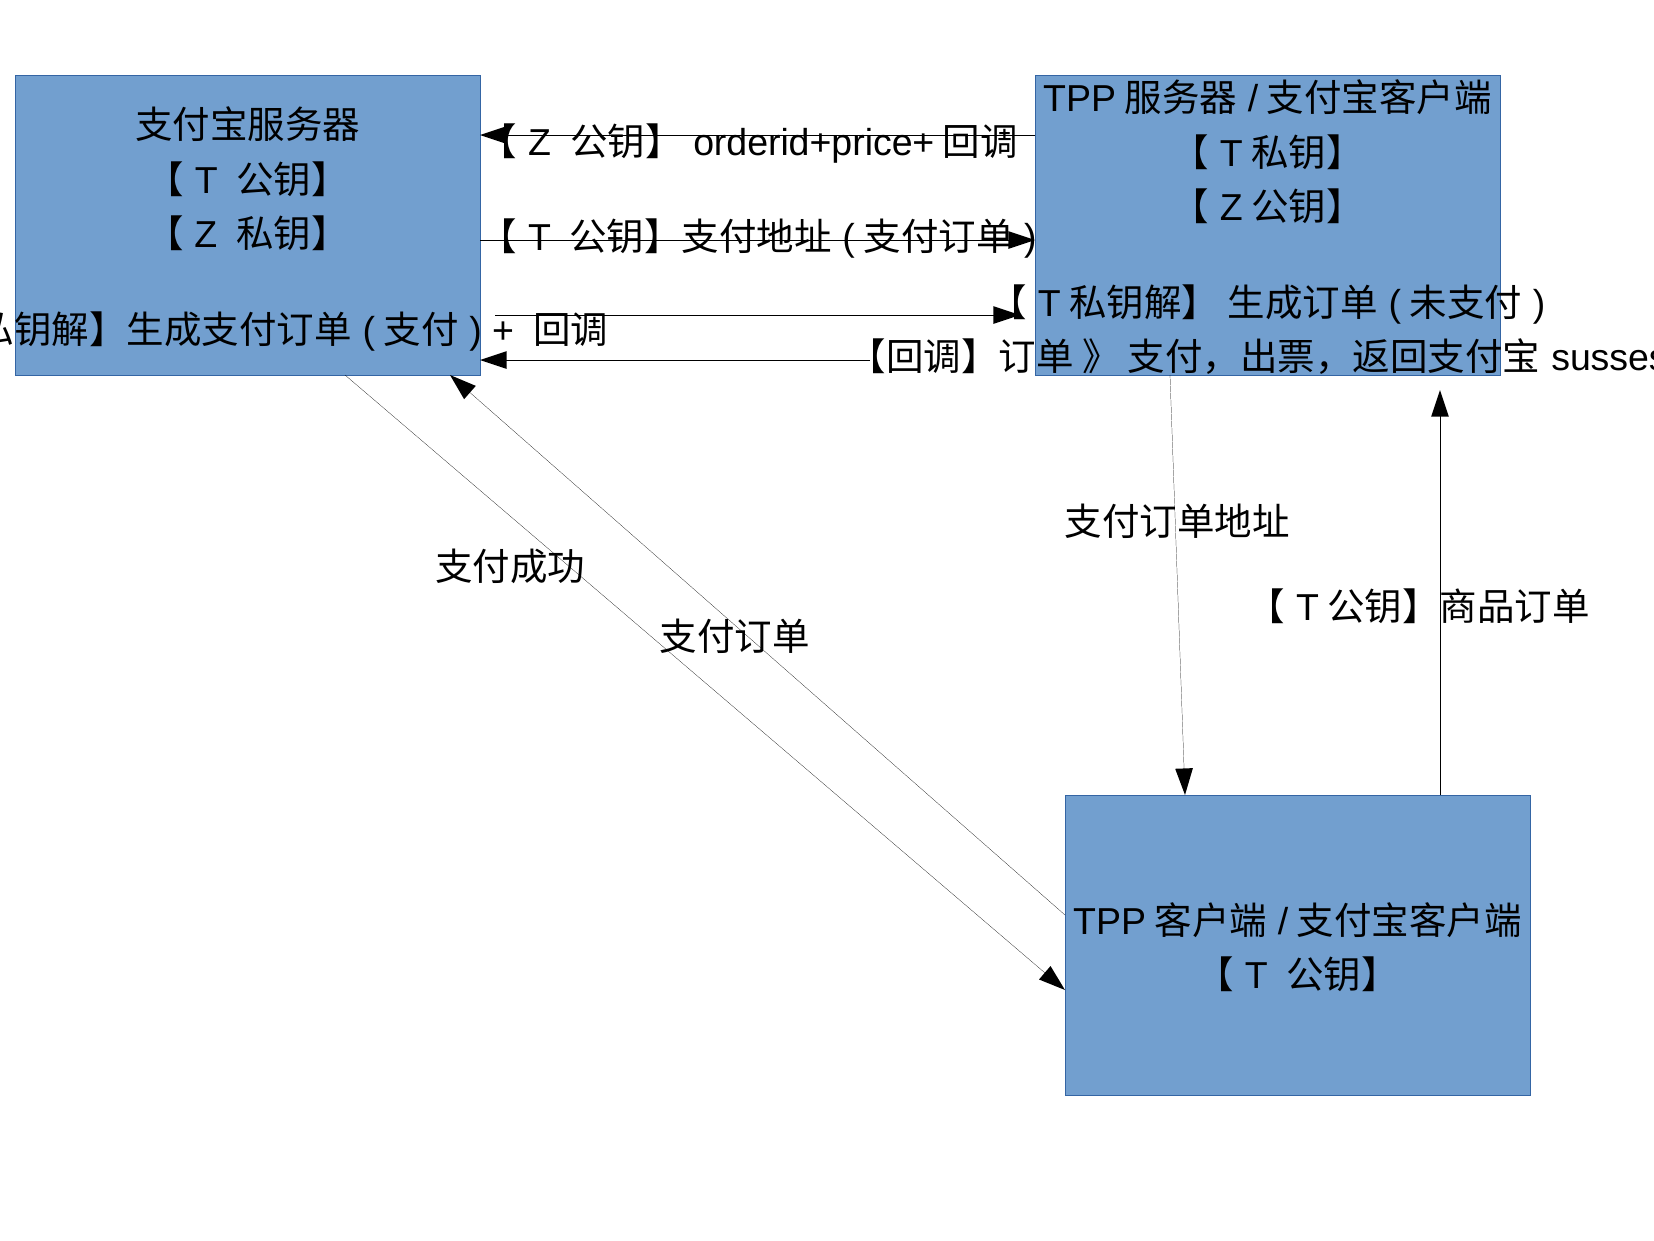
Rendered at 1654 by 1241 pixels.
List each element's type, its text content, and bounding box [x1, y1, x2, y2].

text_box 【T 公钥】支付地址(支付订单) [465, 199, 1053, 271]
text_box 支付订单 [645, 600, 825, 671]
text_box TPP客户端/支付宝客户端 【T 公钥】 [1065, 795, 1531, 1096]
text_box 支付成功 [420, 529, 601, 601]
text_box 【Z 公钥】orderid+price+回调 [465, 105, 1034, 176]
text_box 支付订单地址 [1050, 484, 1305, 556]
text_box TPP服务器/支付宝客户端 【T私钥】 【Z公钥】 【T私钥解】 生成订单(未支付) 【回调】订单 》 支付，出票，返回支付宝sussess [1035, 75, 1501, 376]
text_box 支付订单 [645, 633, 690, 671]
text_box 支付宝服务器 【T 公钥】 【Z 私钥】 【Z 私钥解】生成支付订单(支付) + 回调 [15, 75, 481, 376]
text_box 【T公钥】商品订单 [1232, 570, 1606, 641]
